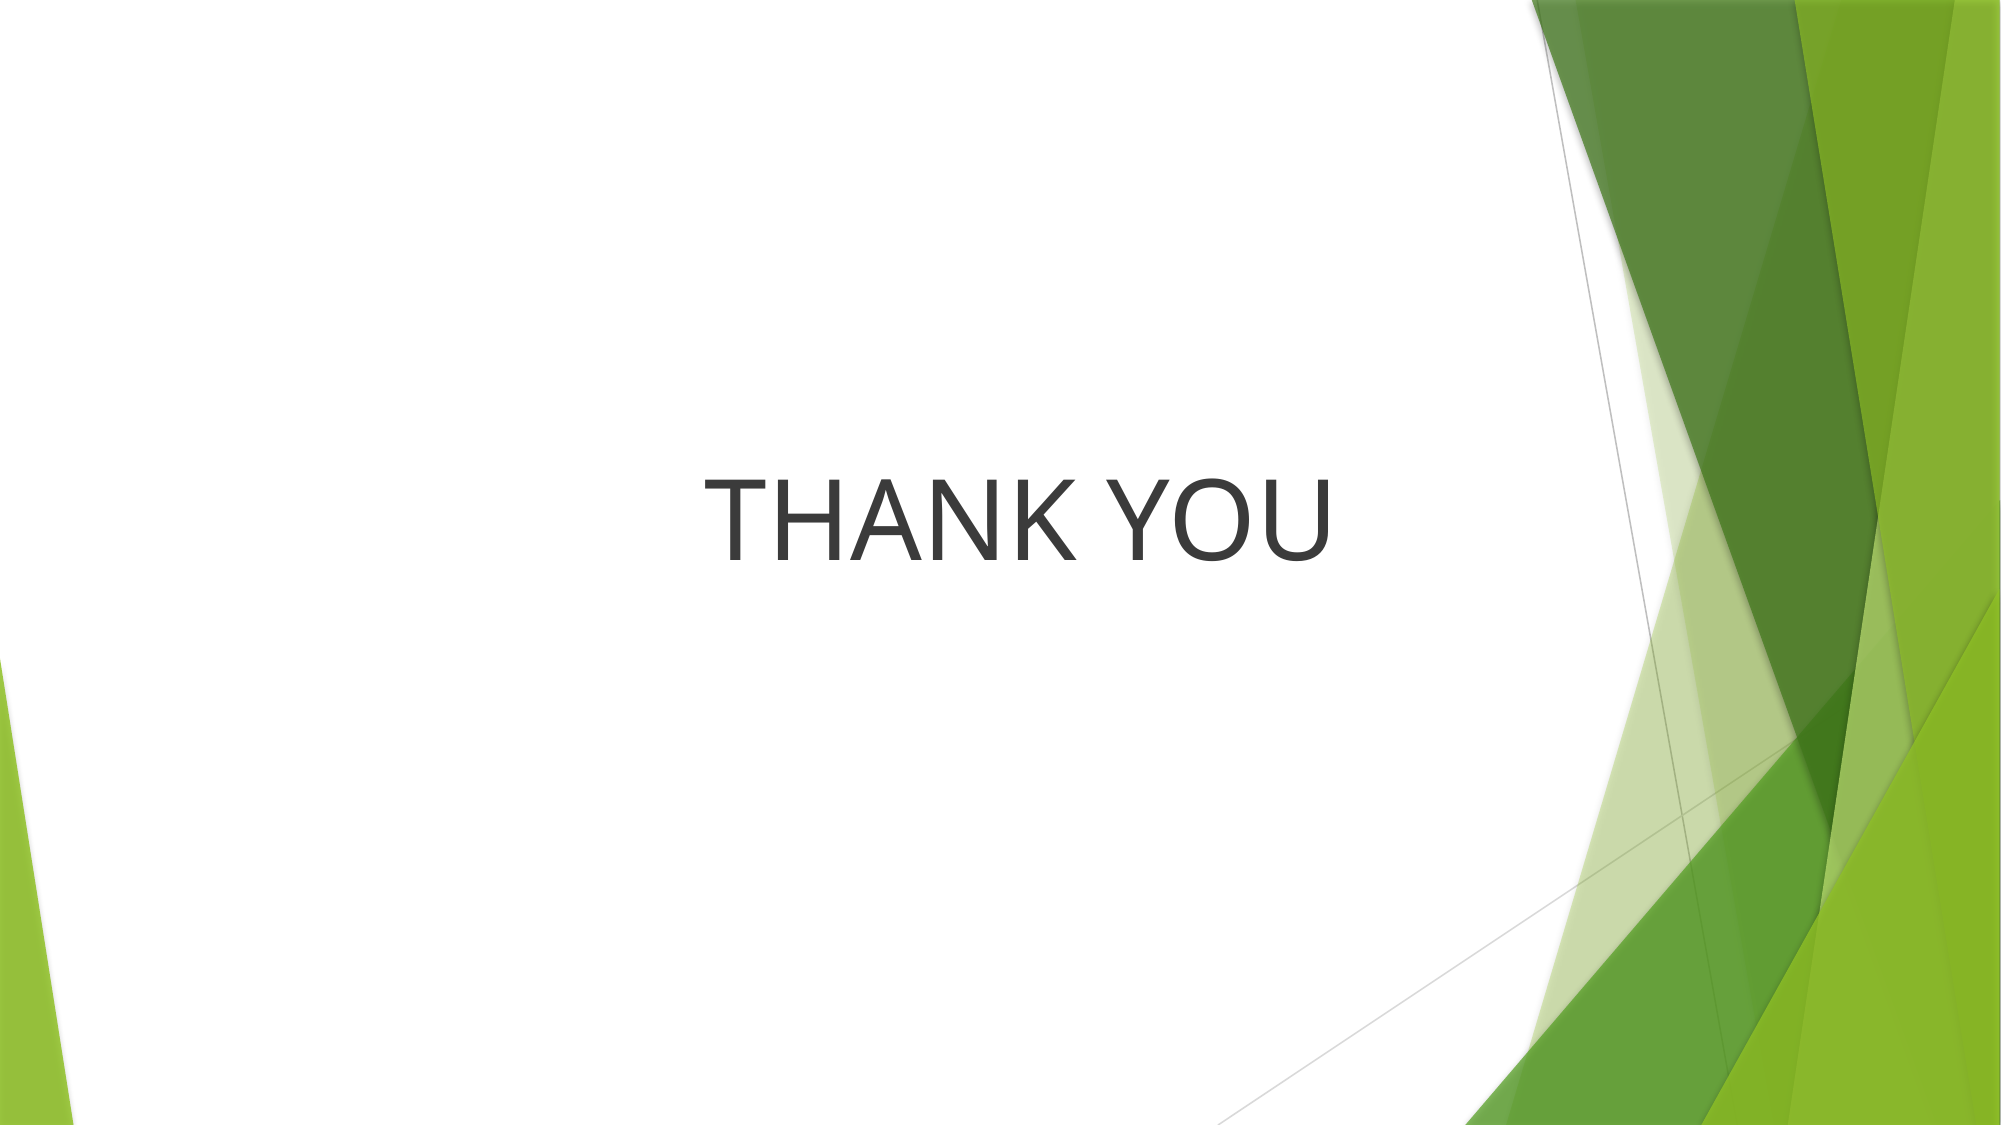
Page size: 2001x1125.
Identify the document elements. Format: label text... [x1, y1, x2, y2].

text_box THANK YOU [690, 440, 2000, 591]
